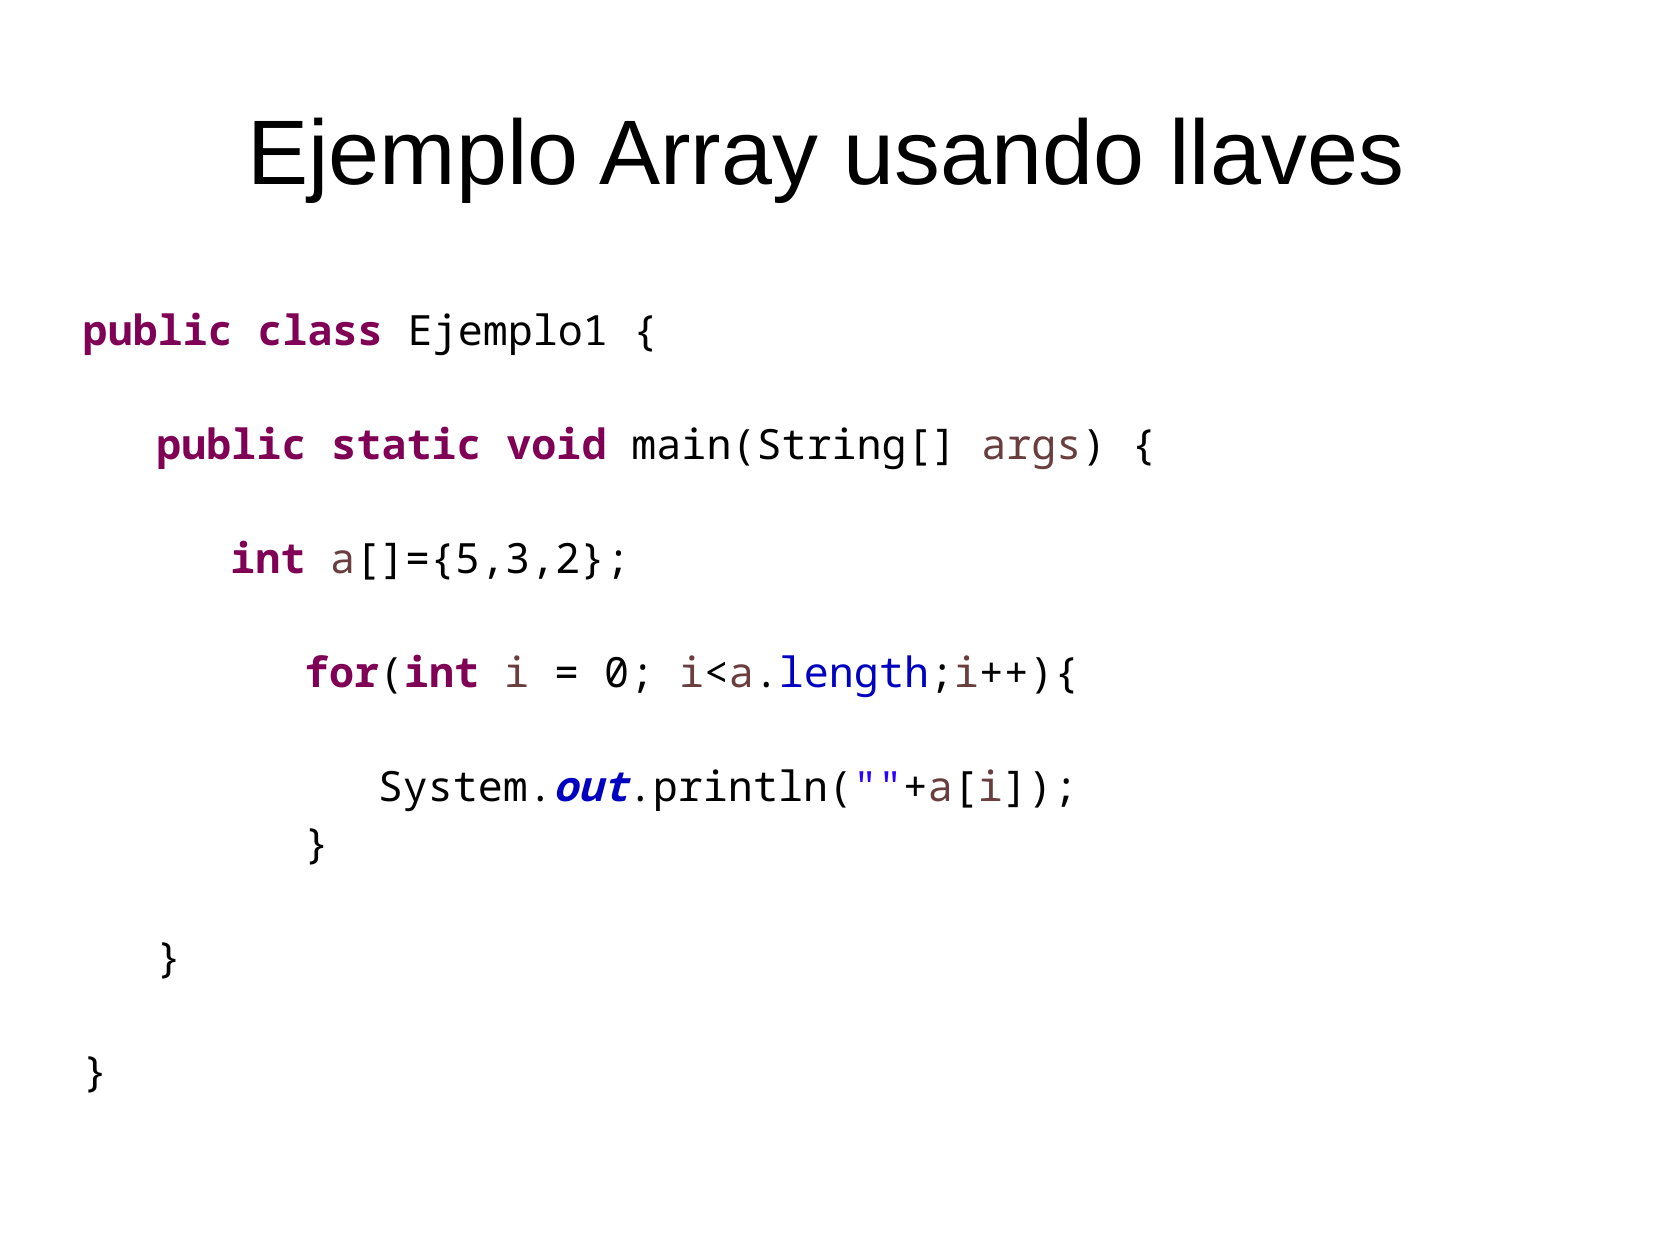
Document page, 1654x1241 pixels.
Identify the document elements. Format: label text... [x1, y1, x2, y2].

subtitle public class Ejemplo1 { public static void main(String[] args) { int a[]={5,3,2}; for(int i = 0; i<a.length;i++){ System.out.println(""+a[i]); } } } [82, 290, 1571, 1109]
title Ejemplo Array usando llaves [82, 49, 1571, 257]
